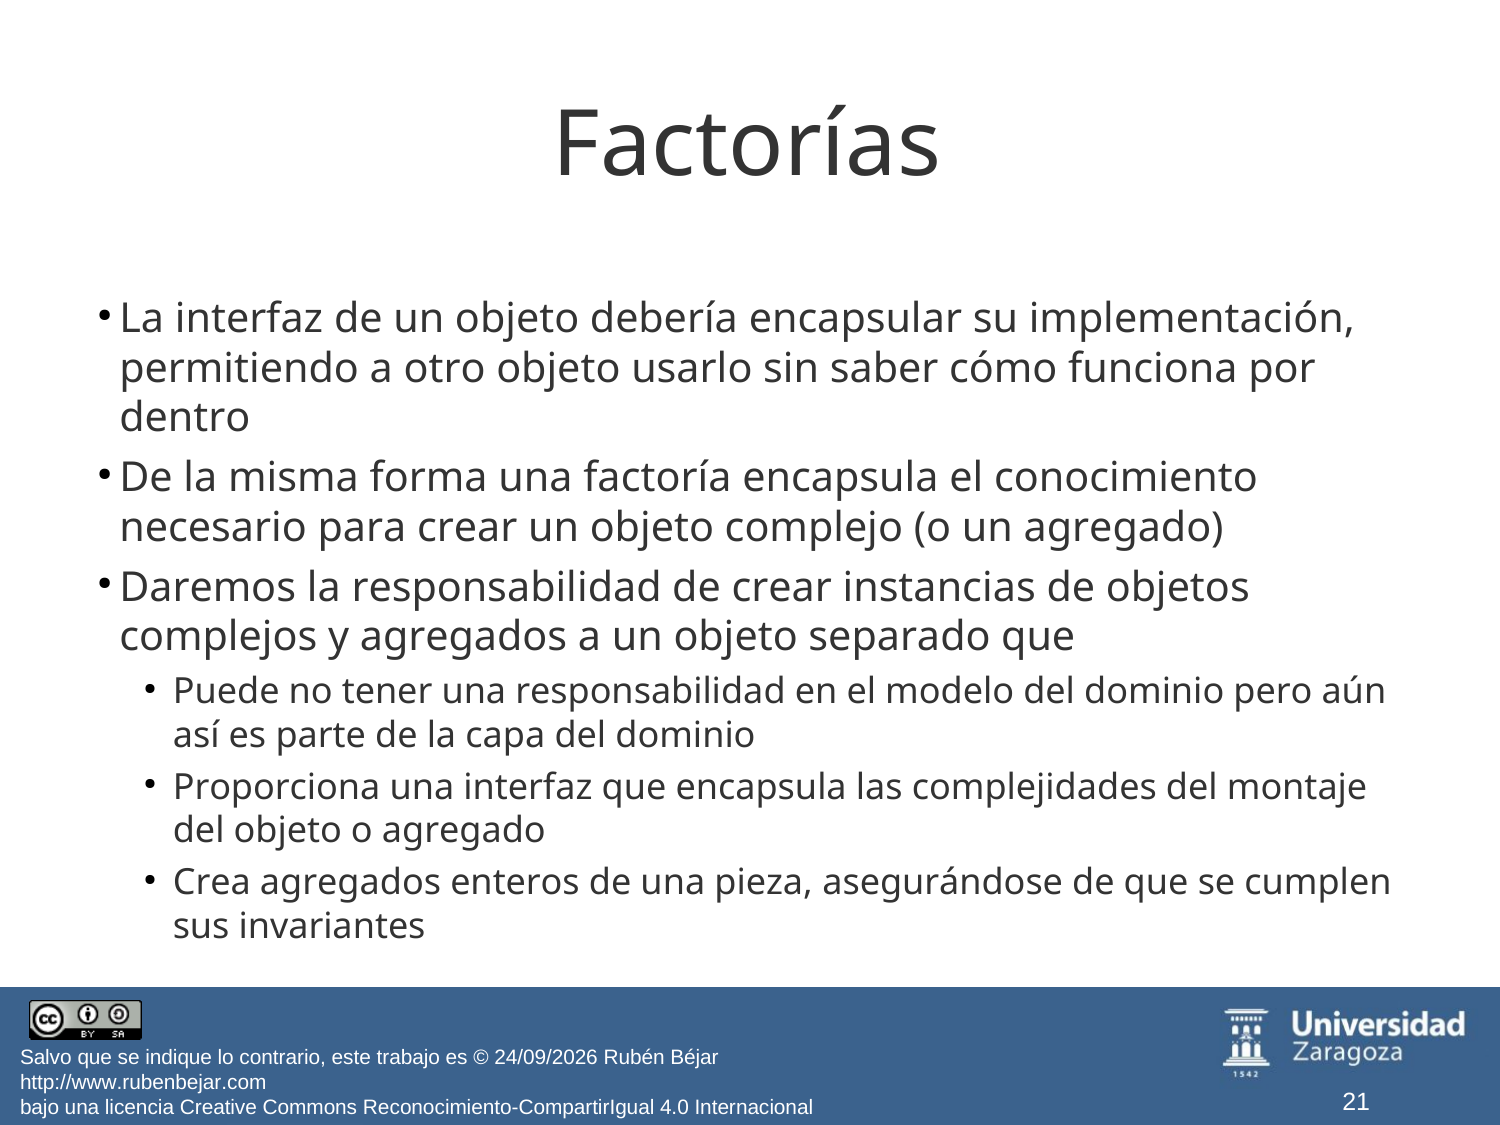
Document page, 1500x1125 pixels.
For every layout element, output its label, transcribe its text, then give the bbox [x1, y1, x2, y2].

list La interfaz de un objeto debería encapsular su implementación, permitiendo a otro objeto usarlo sin saber cómo funciona por dentro De la misma forma una factoría encapsula el conocimiento necesario para crear un objeto complejo (o un agregado) Daremos la responsabilidad de crear instancias de objetos complejos y agregados a un objeto separado que Puede no tener una responsabilidad en el modelo del dominio pero aún así es parte de la capa del dominio Proporciona una interfaz que encapsula las complejidades del montaje del objeto o agregado Crea agregados enteros de una pieza, asegurándose de que se cumplen sus invariantes [82, 283, 1418, 957]
picture [0, 987, 1500, 1125]
title Factorías [74, 21, 1420, 257]
